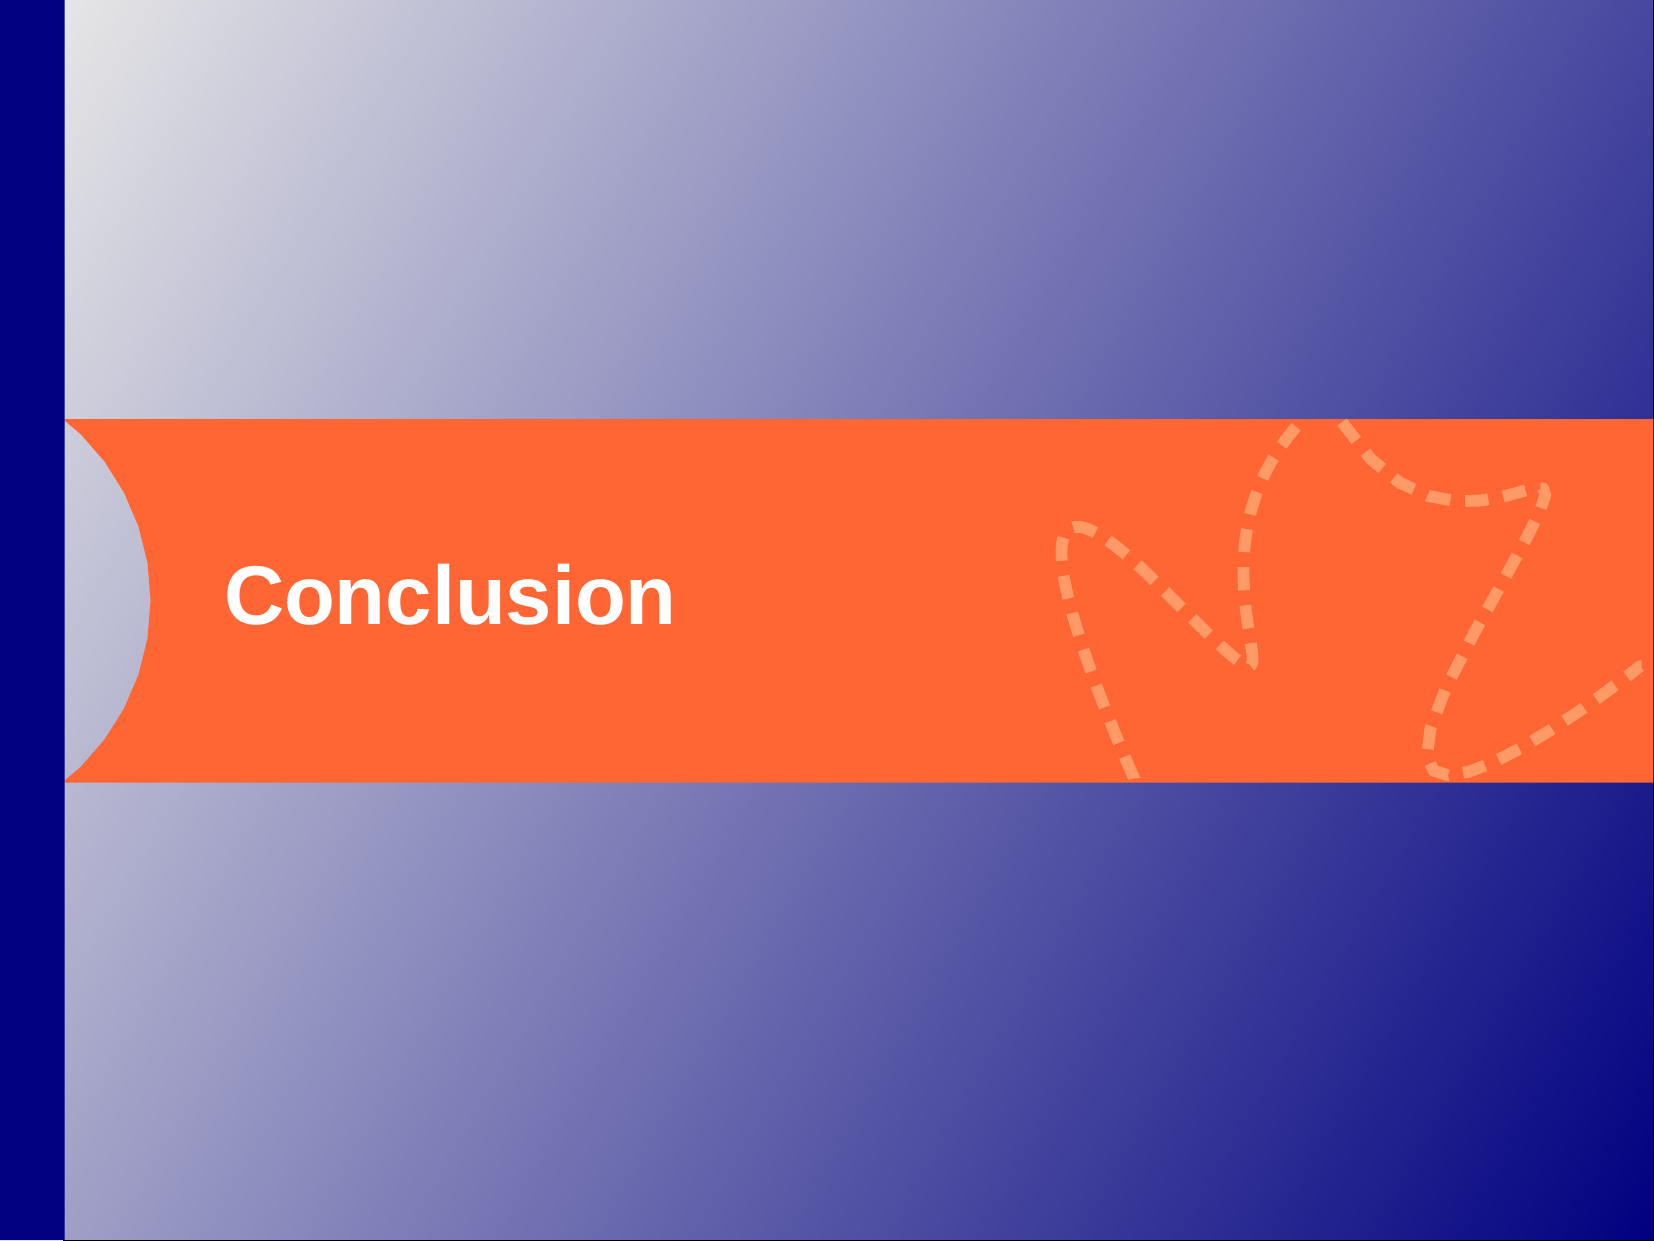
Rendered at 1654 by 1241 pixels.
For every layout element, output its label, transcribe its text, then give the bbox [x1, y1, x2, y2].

title Conclusion [224, 497, 1093, 704]
